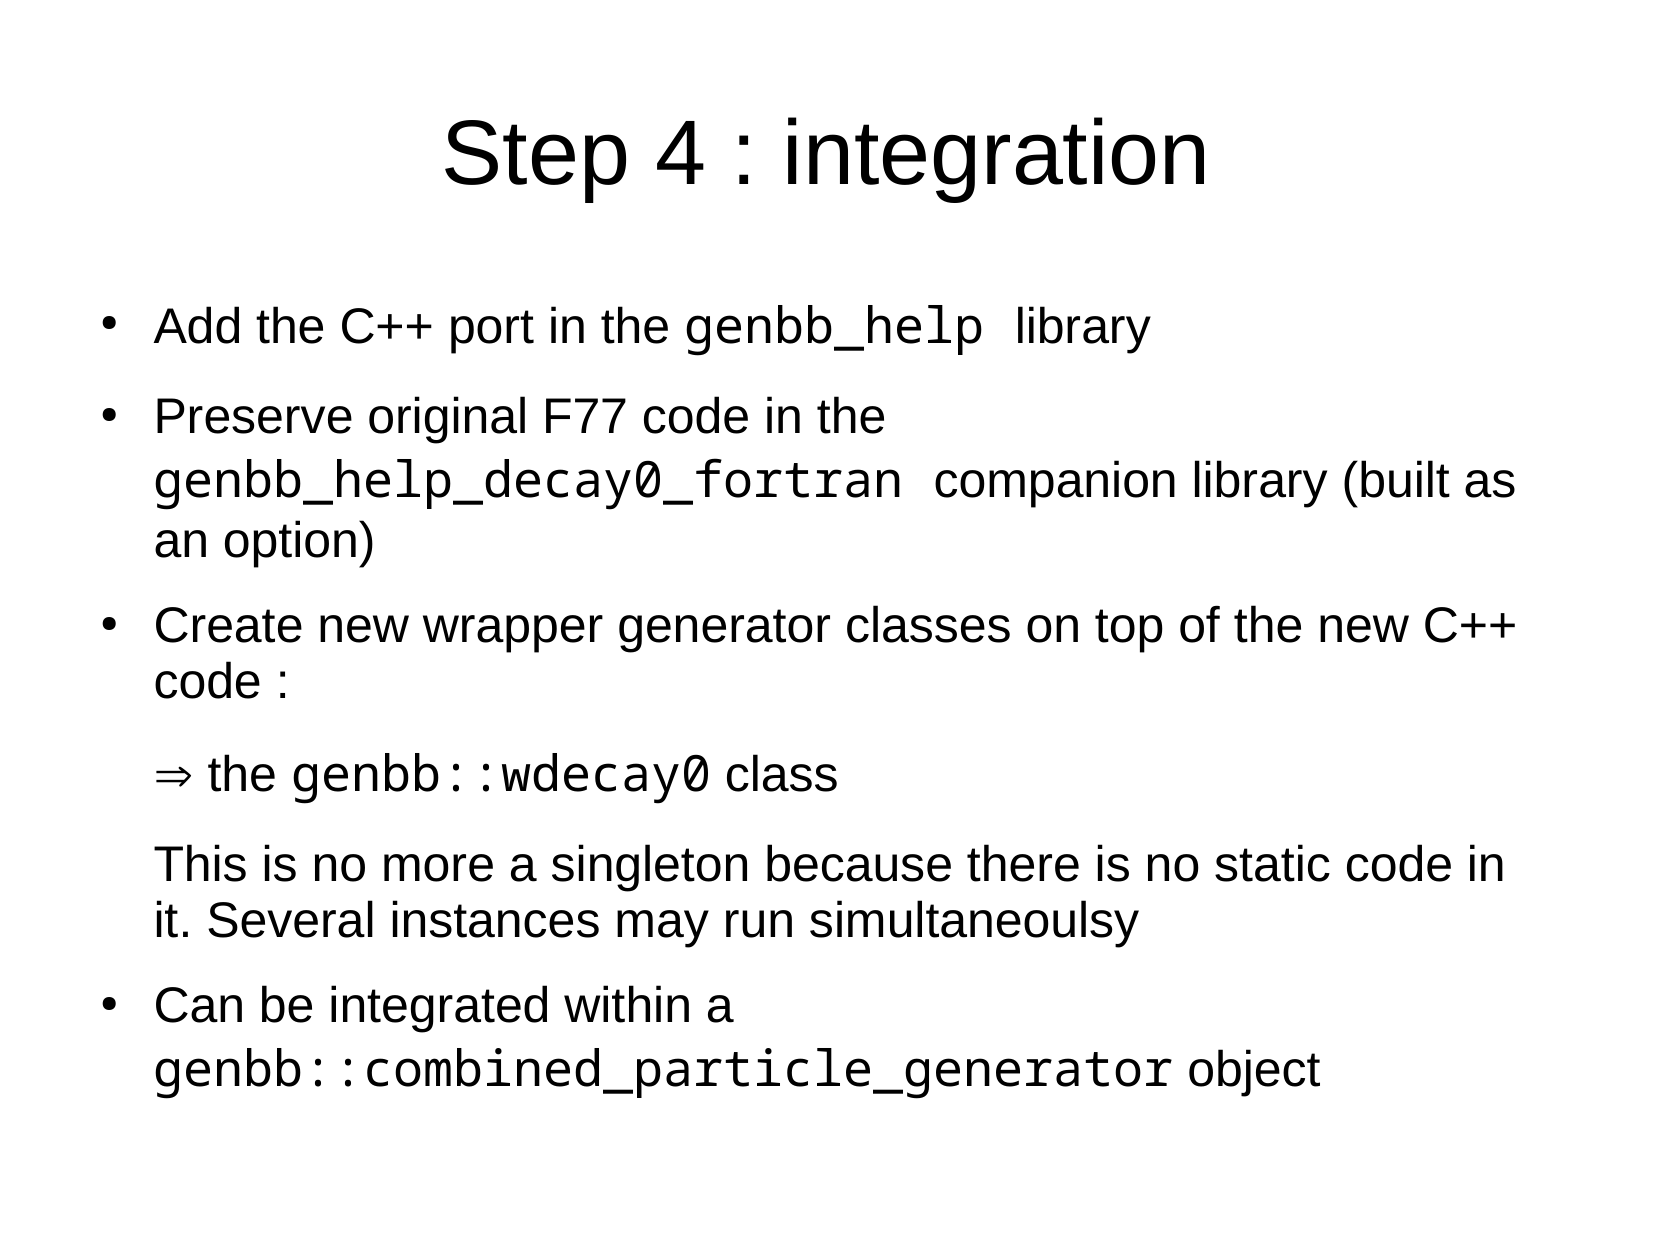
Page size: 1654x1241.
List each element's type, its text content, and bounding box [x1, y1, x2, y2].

title Step 4 : integration [82, 49, 1571, 257]
list Add the C++ port in the genbb_help library Preserve original F77 code in the genbb_help_decay0_fortran companion library (built as an option) Create new wrapper generator classes on top of the new C++ code : Þ the genbb::wdecay0 class This is no more a singleton because there is no static code in it. Several instances may run simultaneoulsy Can be integrated within a genbb::combined_particle_generator object [82, 290, 1538, 1123]
